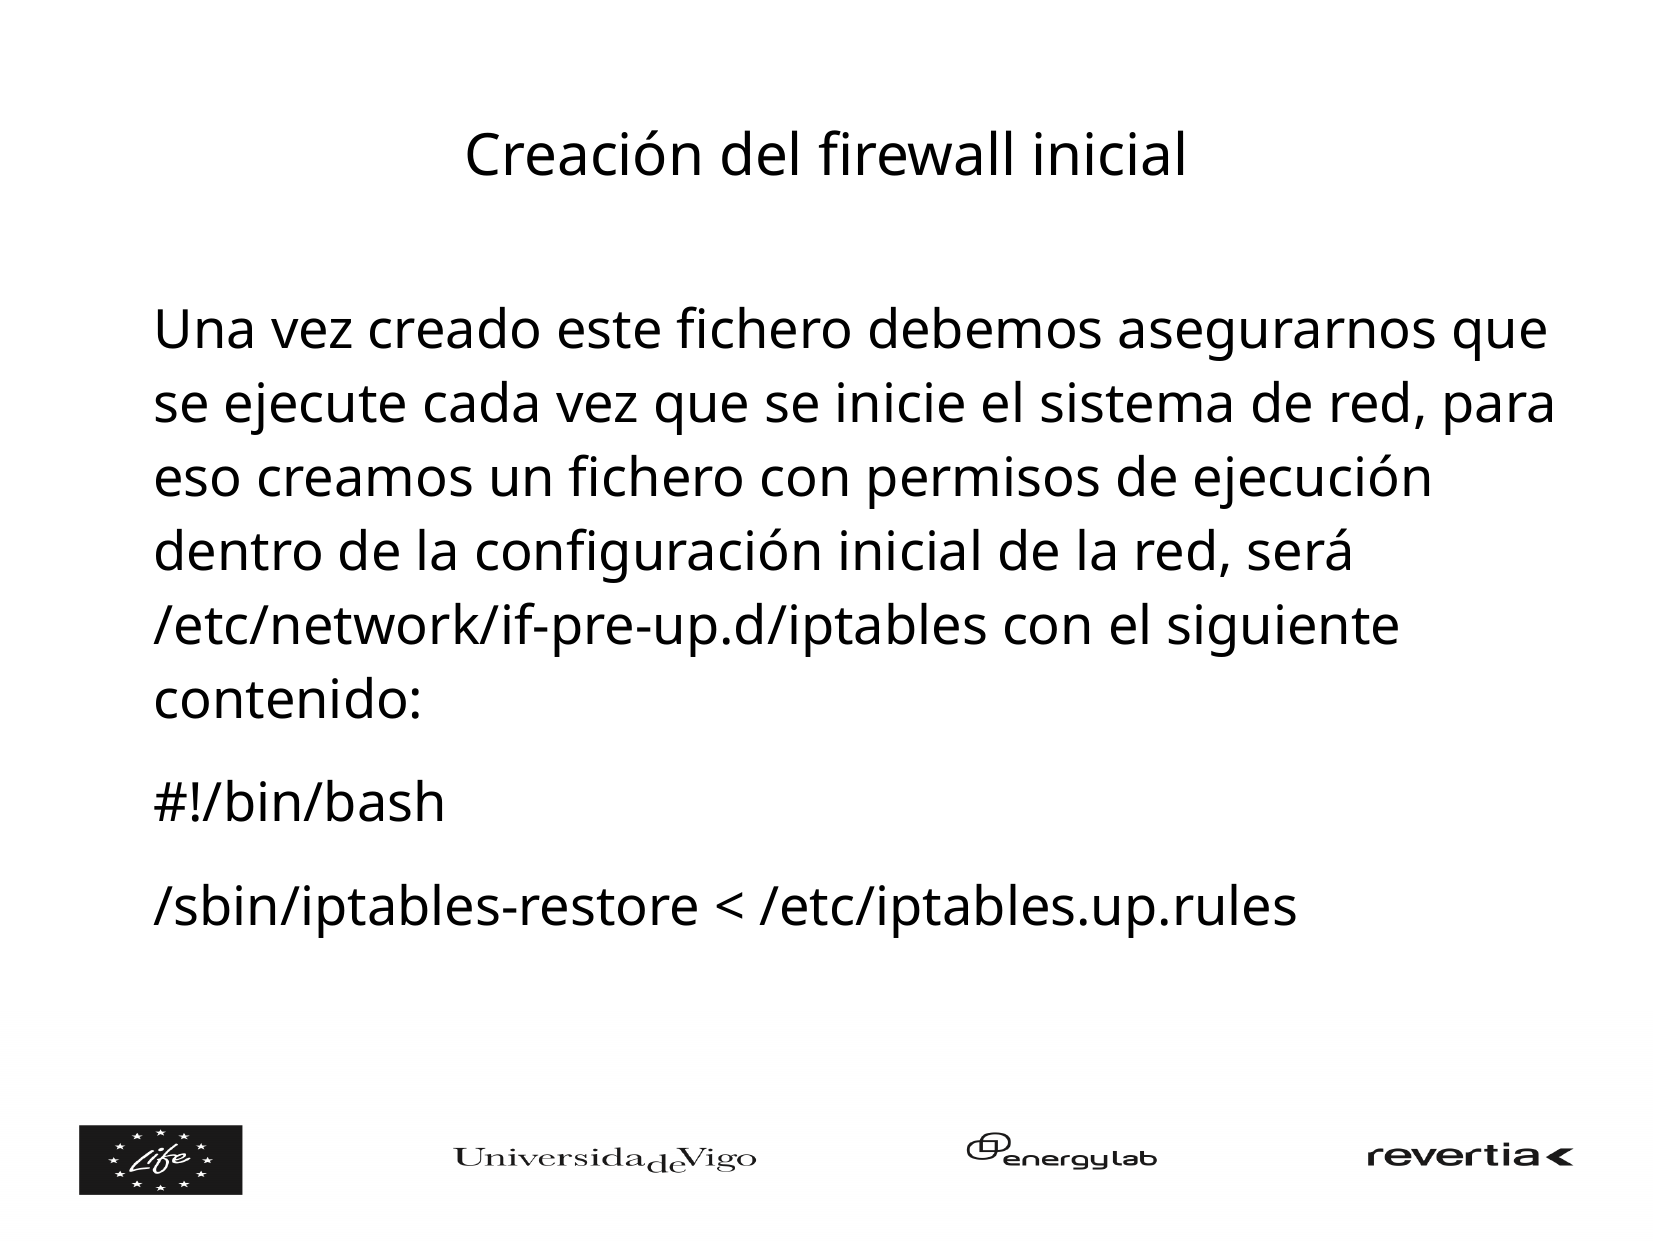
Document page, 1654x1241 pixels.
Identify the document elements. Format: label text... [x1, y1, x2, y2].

picture [0, 1009, 1654, 1241]
title Creación del firewall inicial [82, 49, 1571, 257]
list Una vez creado este fichero debemos asegurarnos que se ejecute cada vez que se inicie el sistema de red, para eso creamos un fichero con permisos de ejecución dentro de la configuración inicial de la red, será /etc/network/if-pre-up.d/iptables con el siguiente contenido: #!/bin/bash /sbin/iptables-restore < /etc/iptables.up.rules [82, 290, 1571, 1010]
